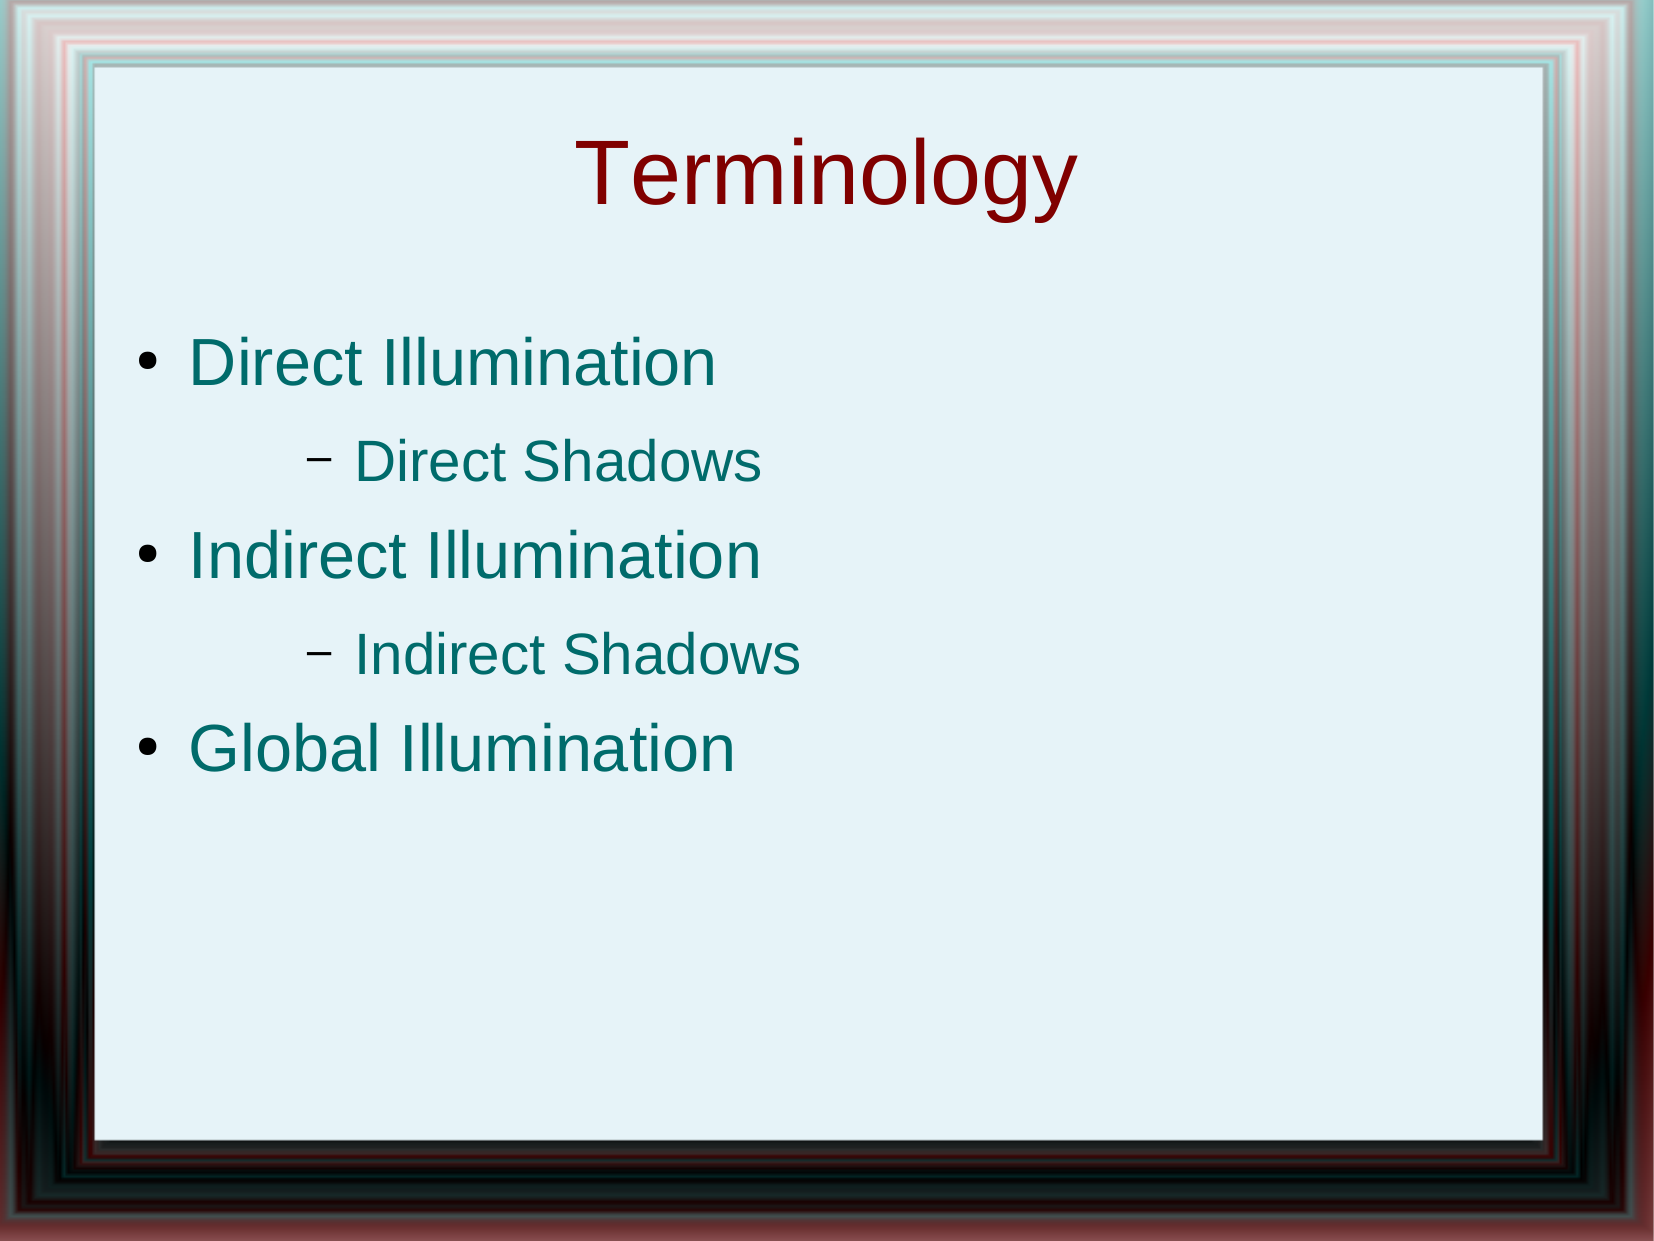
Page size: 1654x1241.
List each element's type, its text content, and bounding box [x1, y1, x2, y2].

picture [0, 0, 1654, 1241]
title Terminology [118, 95, 1536, 250]
list Direct Illumination Direct Shadows Indirect Illumination Indirect Shadows Global Illumination [118, 324, 1506, 931]
